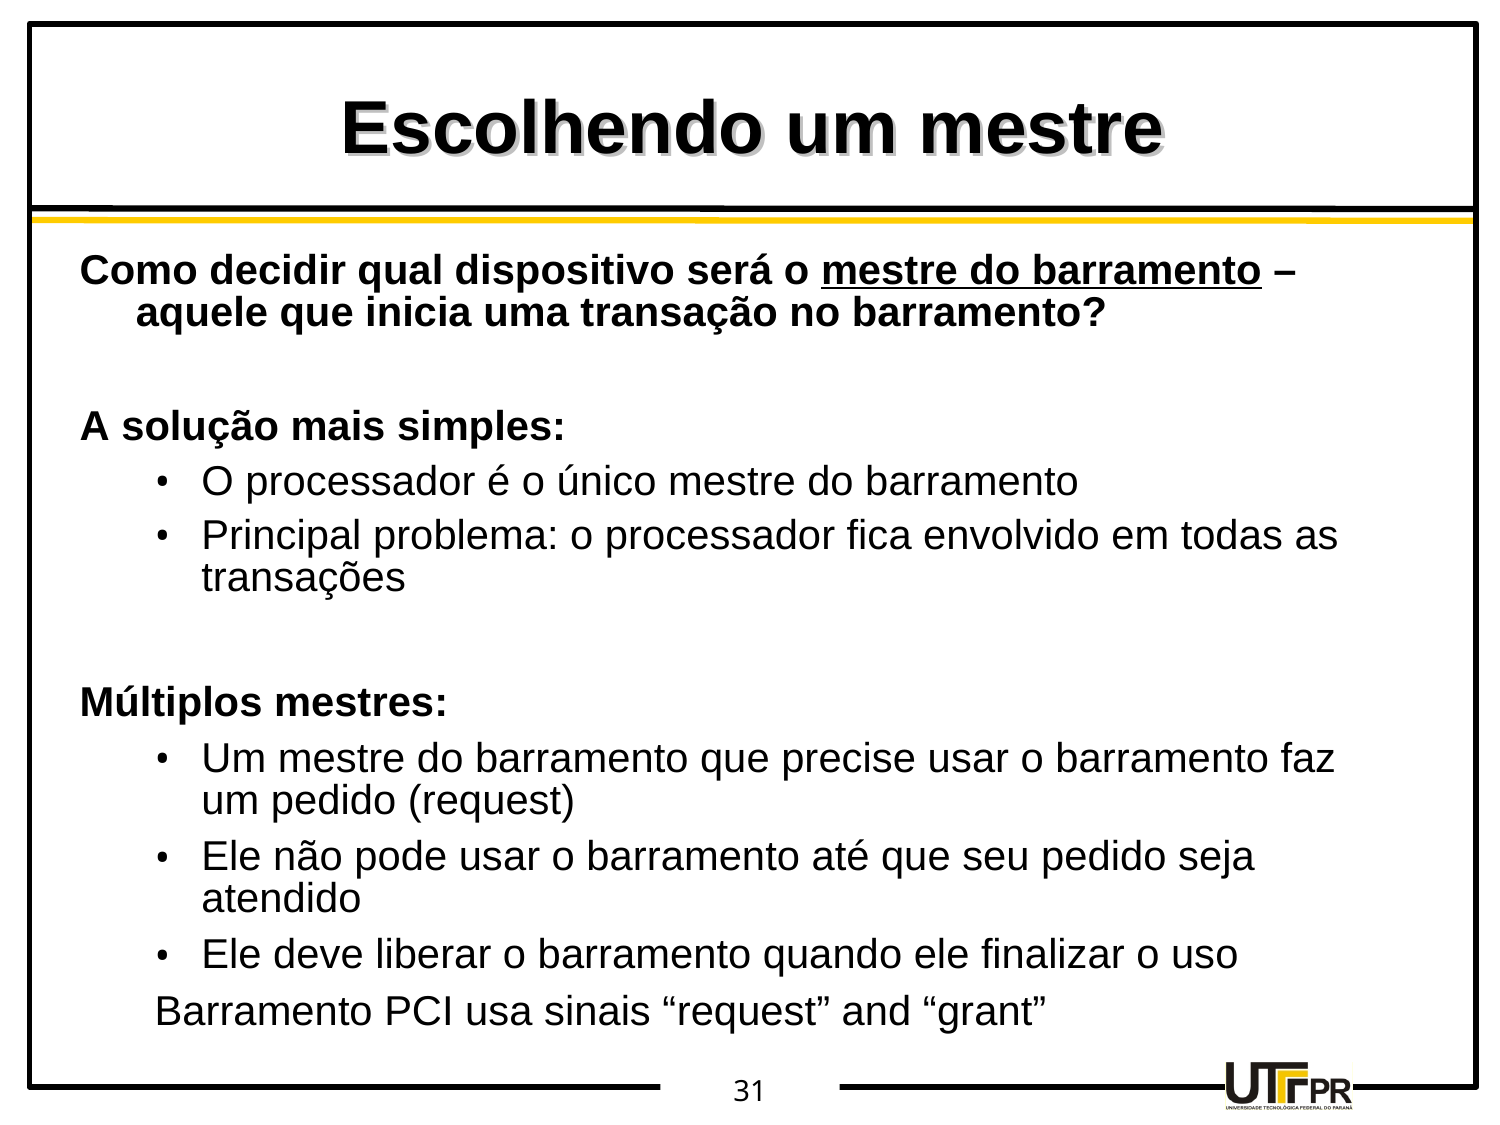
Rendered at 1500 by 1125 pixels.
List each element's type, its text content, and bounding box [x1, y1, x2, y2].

title Escolhendo um mestre [29, 85, 1477, 180]
picture [1225, 1100, 1353, 1110]
list Como decidir qual dispositivo será o mestre do barramento – aquele que inicia uma transação no barramento? A solução mais simples: O processador é o único mestre do barramento Principal problema: o processador fica envolvido em todas as transações Múltiplos mestres: Um mestre do barramento que precise usar o barramento faz um pedido (request) Ele não pode usar o barramento até que seu pedido seja atendido Ele deve liberar o barramento quando ele finalizar o uso Barramento PCI usa sinais “request” and “grant” [64, 243, 1419, 1100]
